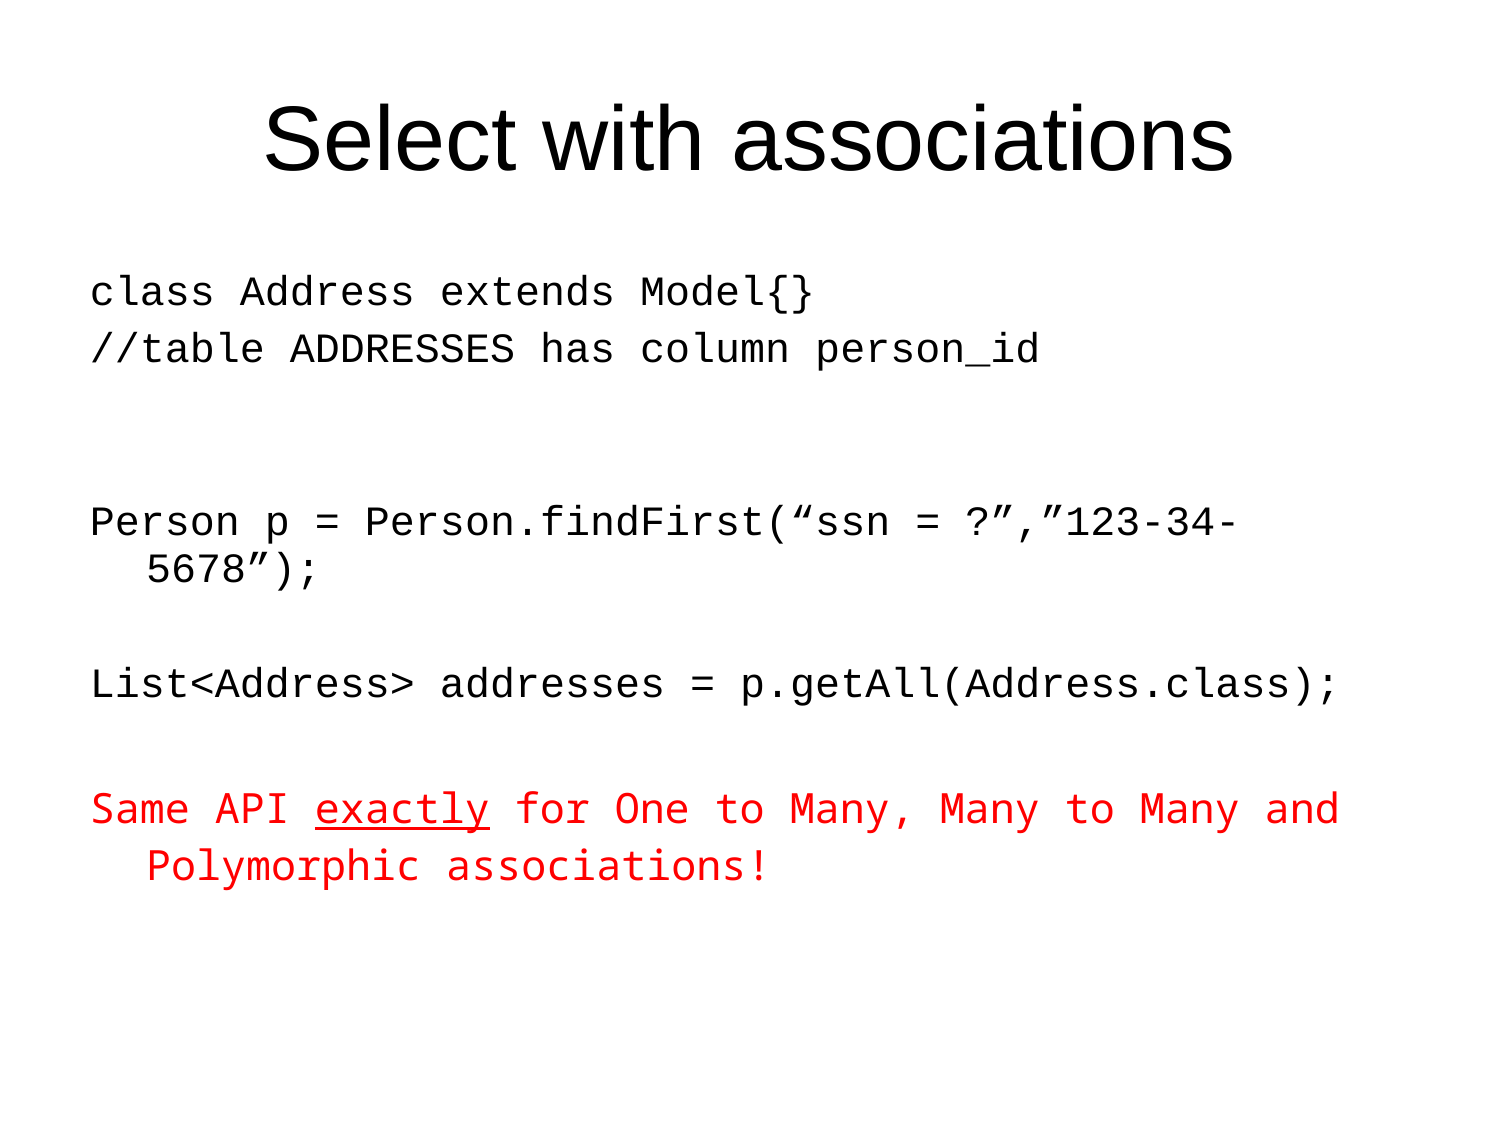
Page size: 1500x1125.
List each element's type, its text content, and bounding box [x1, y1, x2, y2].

title Select with associations [75, 45, 1426, 233]
list class Address extends Model{} //table ADDRESSES has column person_id Person p = Person.findFirst(“ssn = ?”,”123-34-5678”); List<Address> addresses = p.getAll(Address.class); Same API exactly for One to Many, Many to Many and Polymorphic associations! [75, 262, 1426, 1005]
